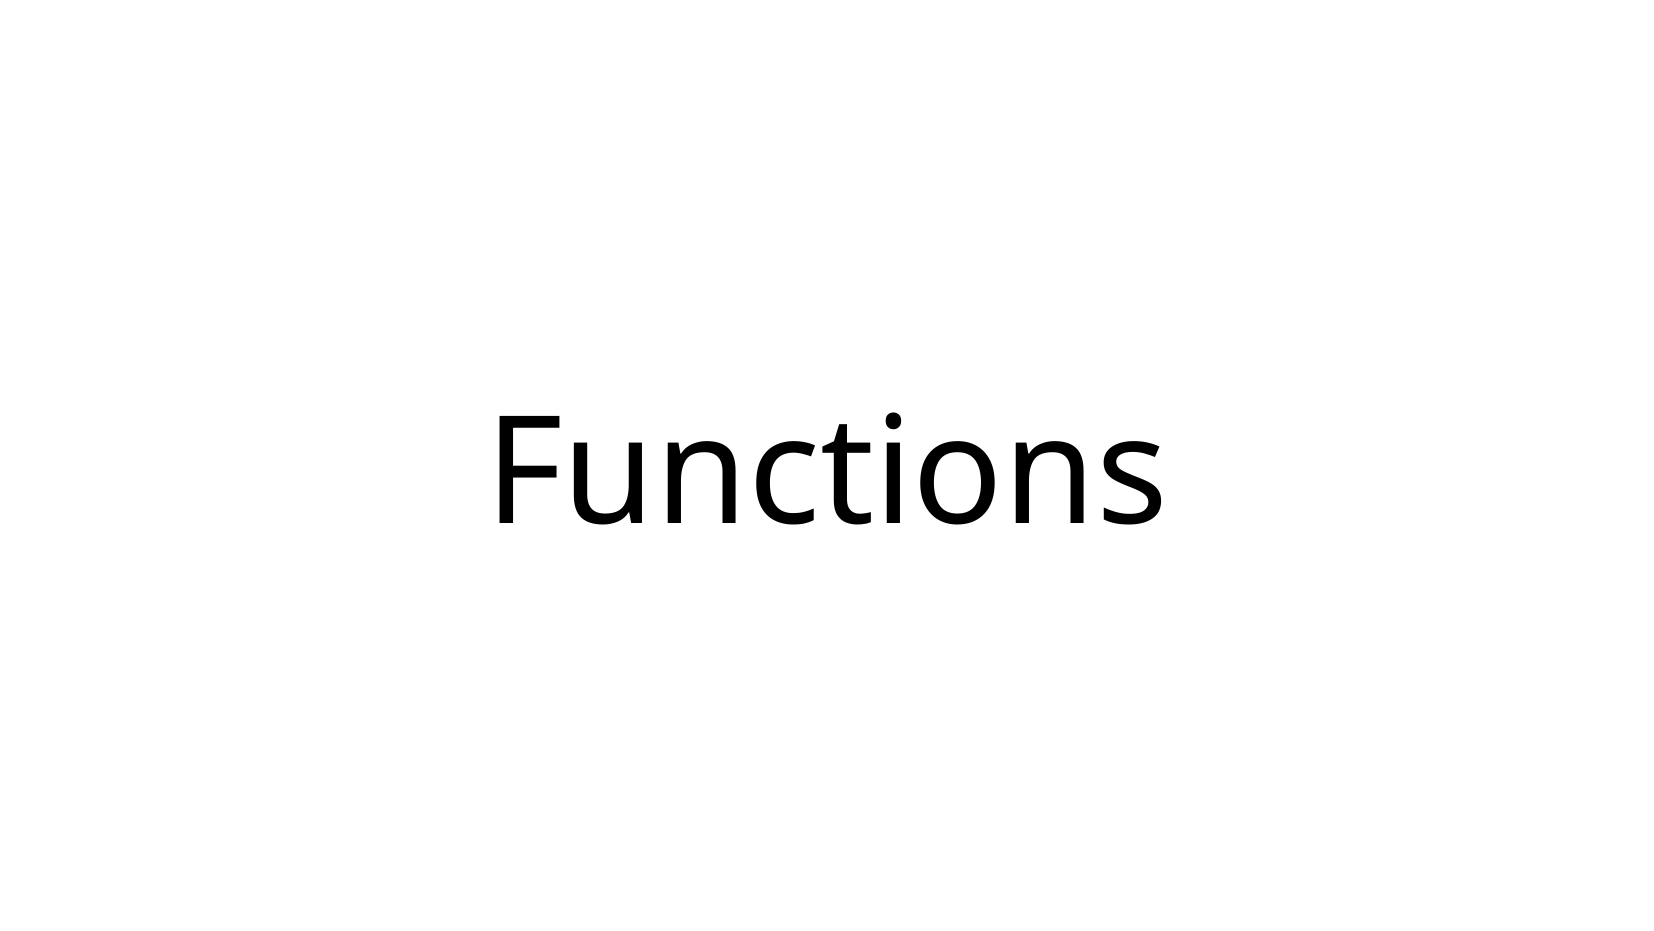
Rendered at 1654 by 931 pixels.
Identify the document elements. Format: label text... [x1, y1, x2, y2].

subtitle Functions [82, 105, 1571, 826]
